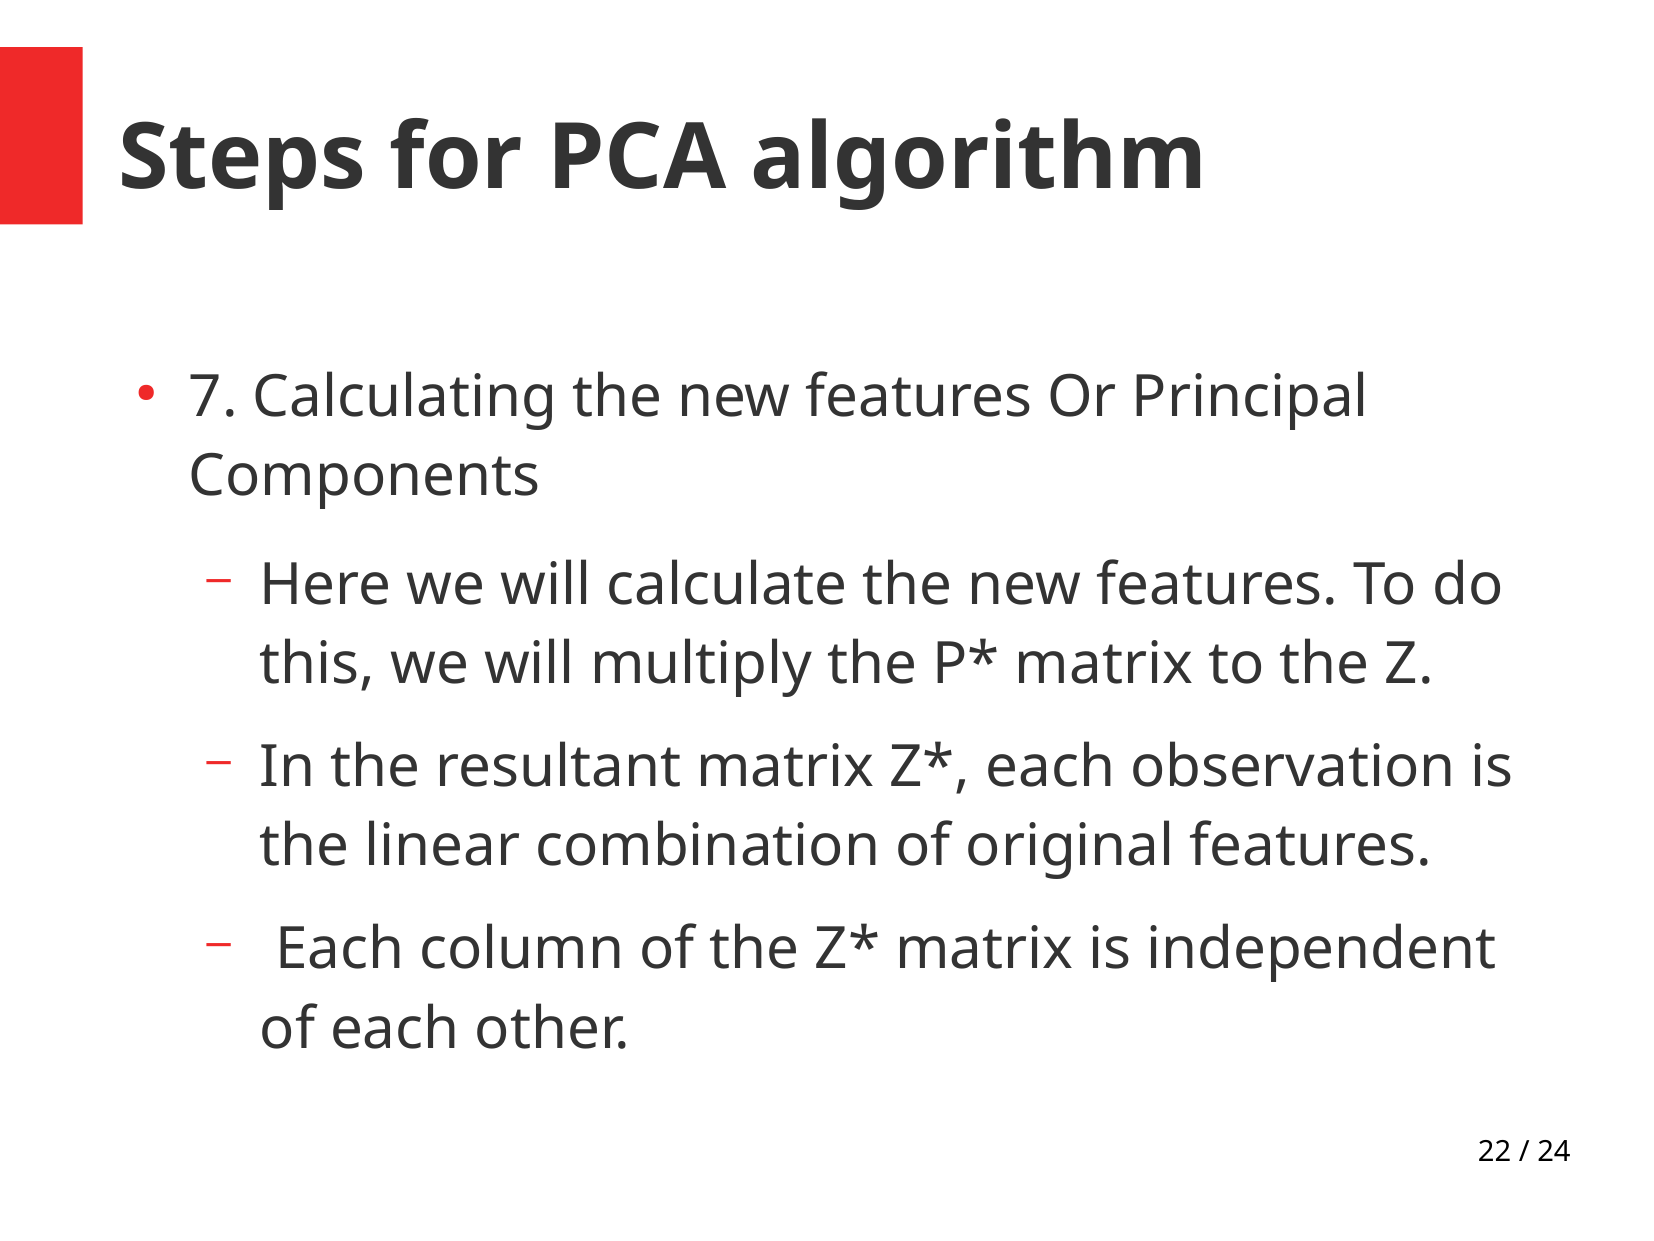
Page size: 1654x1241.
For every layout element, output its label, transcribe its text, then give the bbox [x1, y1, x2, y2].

title Steps for PCA algorithm [118, 49, 1571, 257]
list 7. Calculating the new features Or Principal Components Here we will calculate the new features. To do this, we will multiply the P* matrix to the Z. In the resultant matrix Z*, each observation is the linear combination of original features. Each column of the Z* matrix is independent of each other. [118, 354, 1536, 1074]
